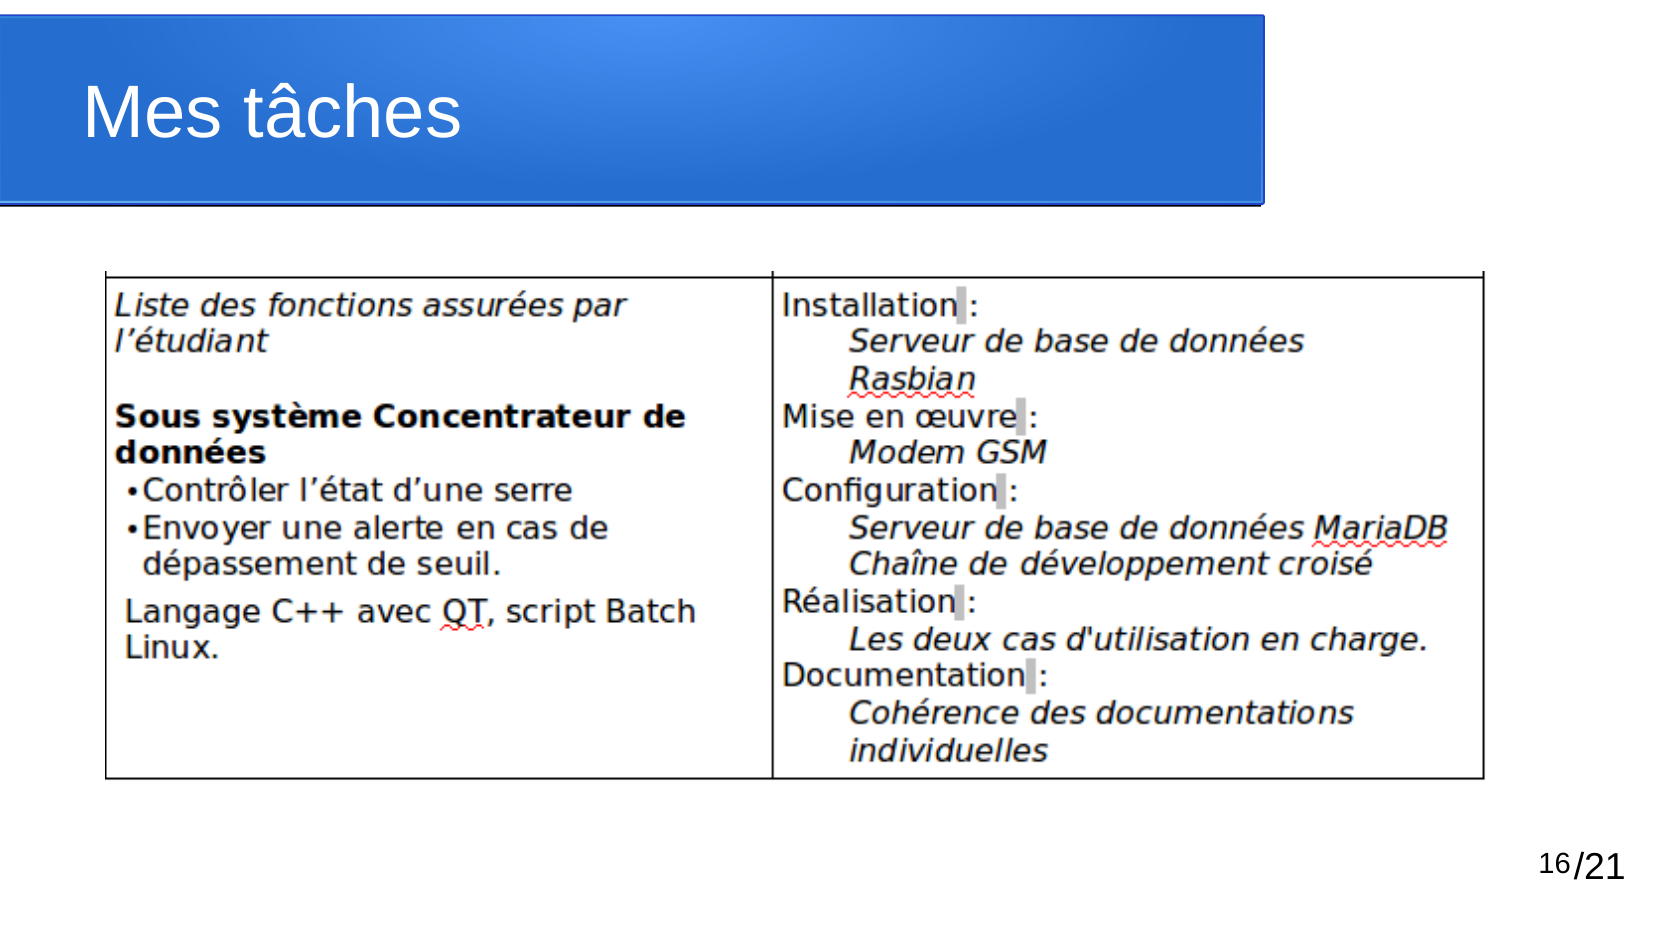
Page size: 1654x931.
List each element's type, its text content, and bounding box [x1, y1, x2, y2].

picture [105, 271, 1495, 792]
title Mes tâches [82, 35, 1235, 189]
text_box /21 [1559, 838, 1654, 898]
